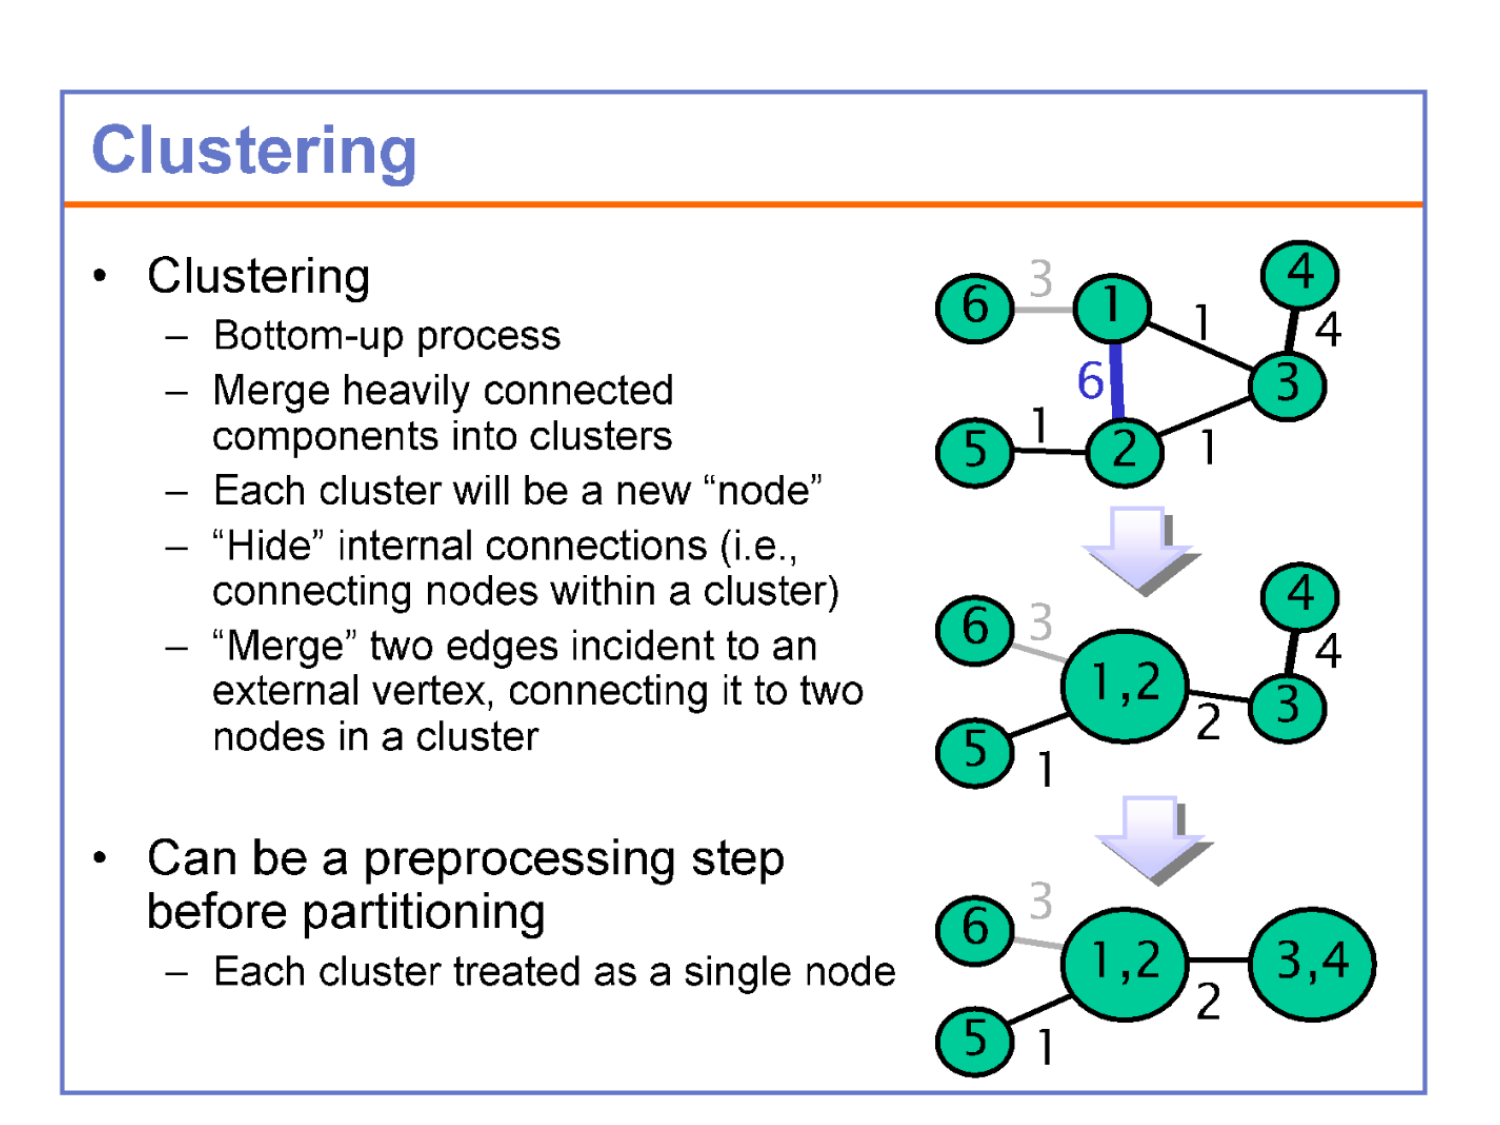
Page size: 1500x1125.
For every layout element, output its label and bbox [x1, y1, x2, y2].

picture [47, 58, 1453, 1109]
